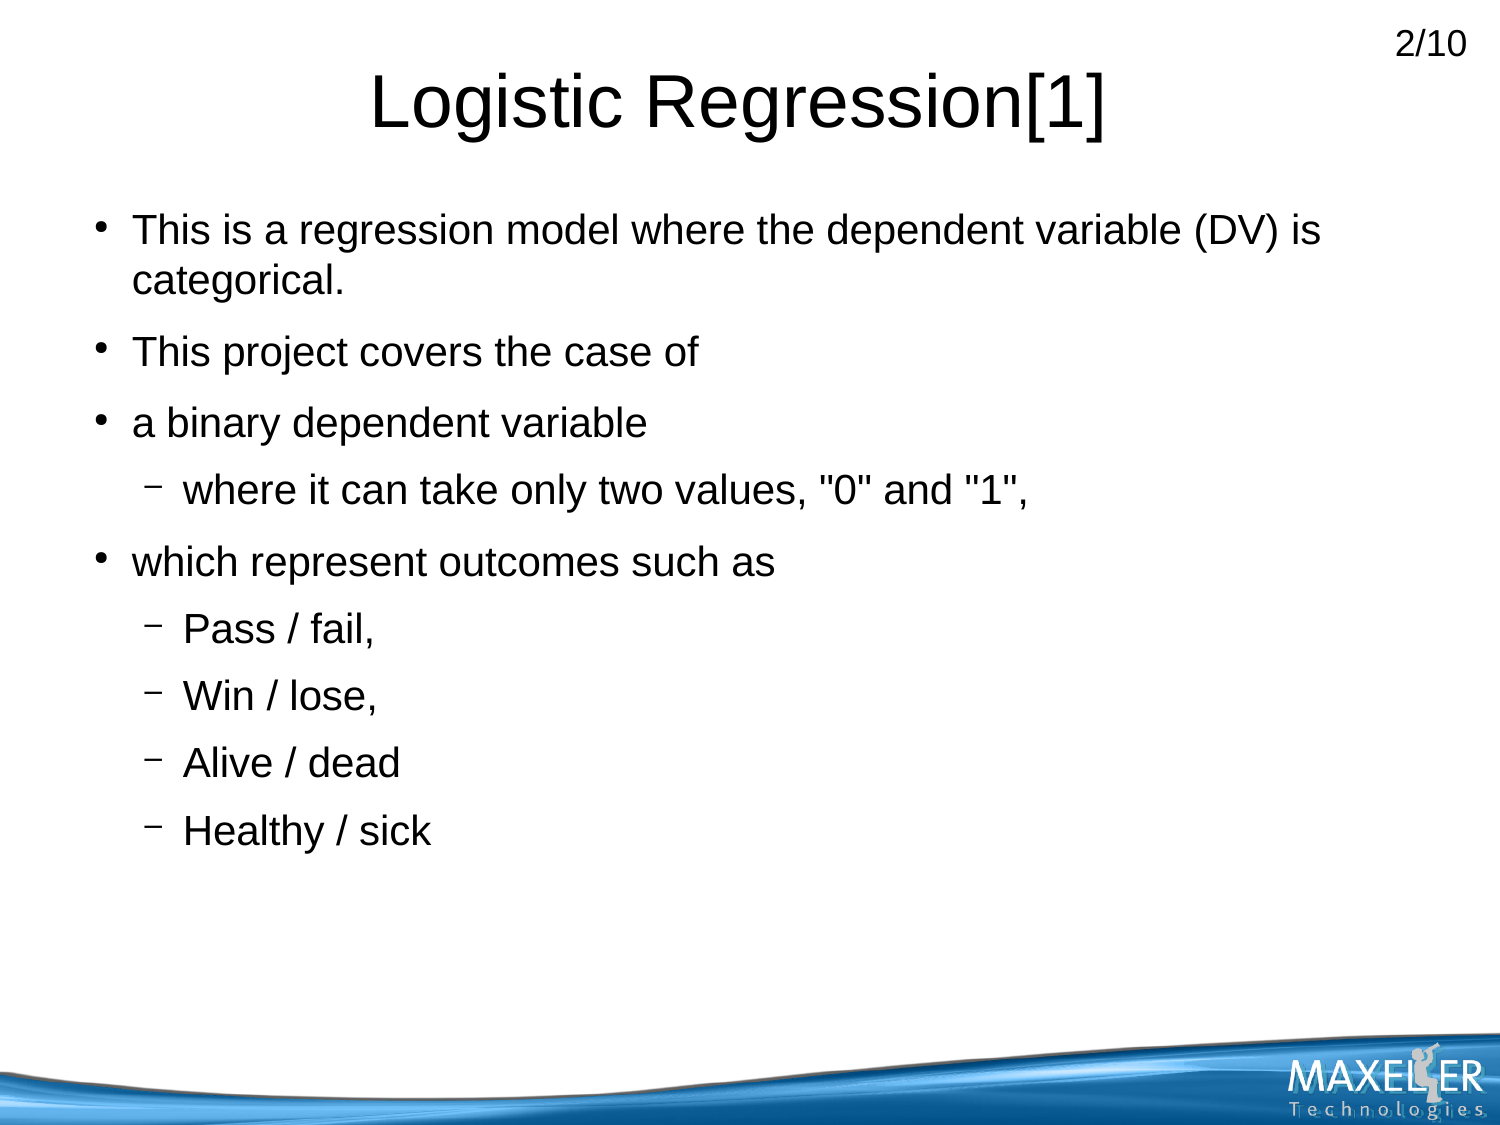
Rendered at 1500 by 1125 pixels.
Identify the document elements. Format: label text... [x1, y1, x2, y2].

picture [0, 1023, 1500, 1125]
text_box 2/10 [1380, 15, 1486, 72]
text_box Logistic Regression[1] [75, 45, 1424, 208]
list This is a regression model where the dependent variable (DV) is categorical. This project covers the case of a binary dependent variable where it can take only two values, "0" and "1", which represent outcomes such as Pass / fail, Win / lose, Alive / dead Healthy / sick [80, 202, 1431, 856]
